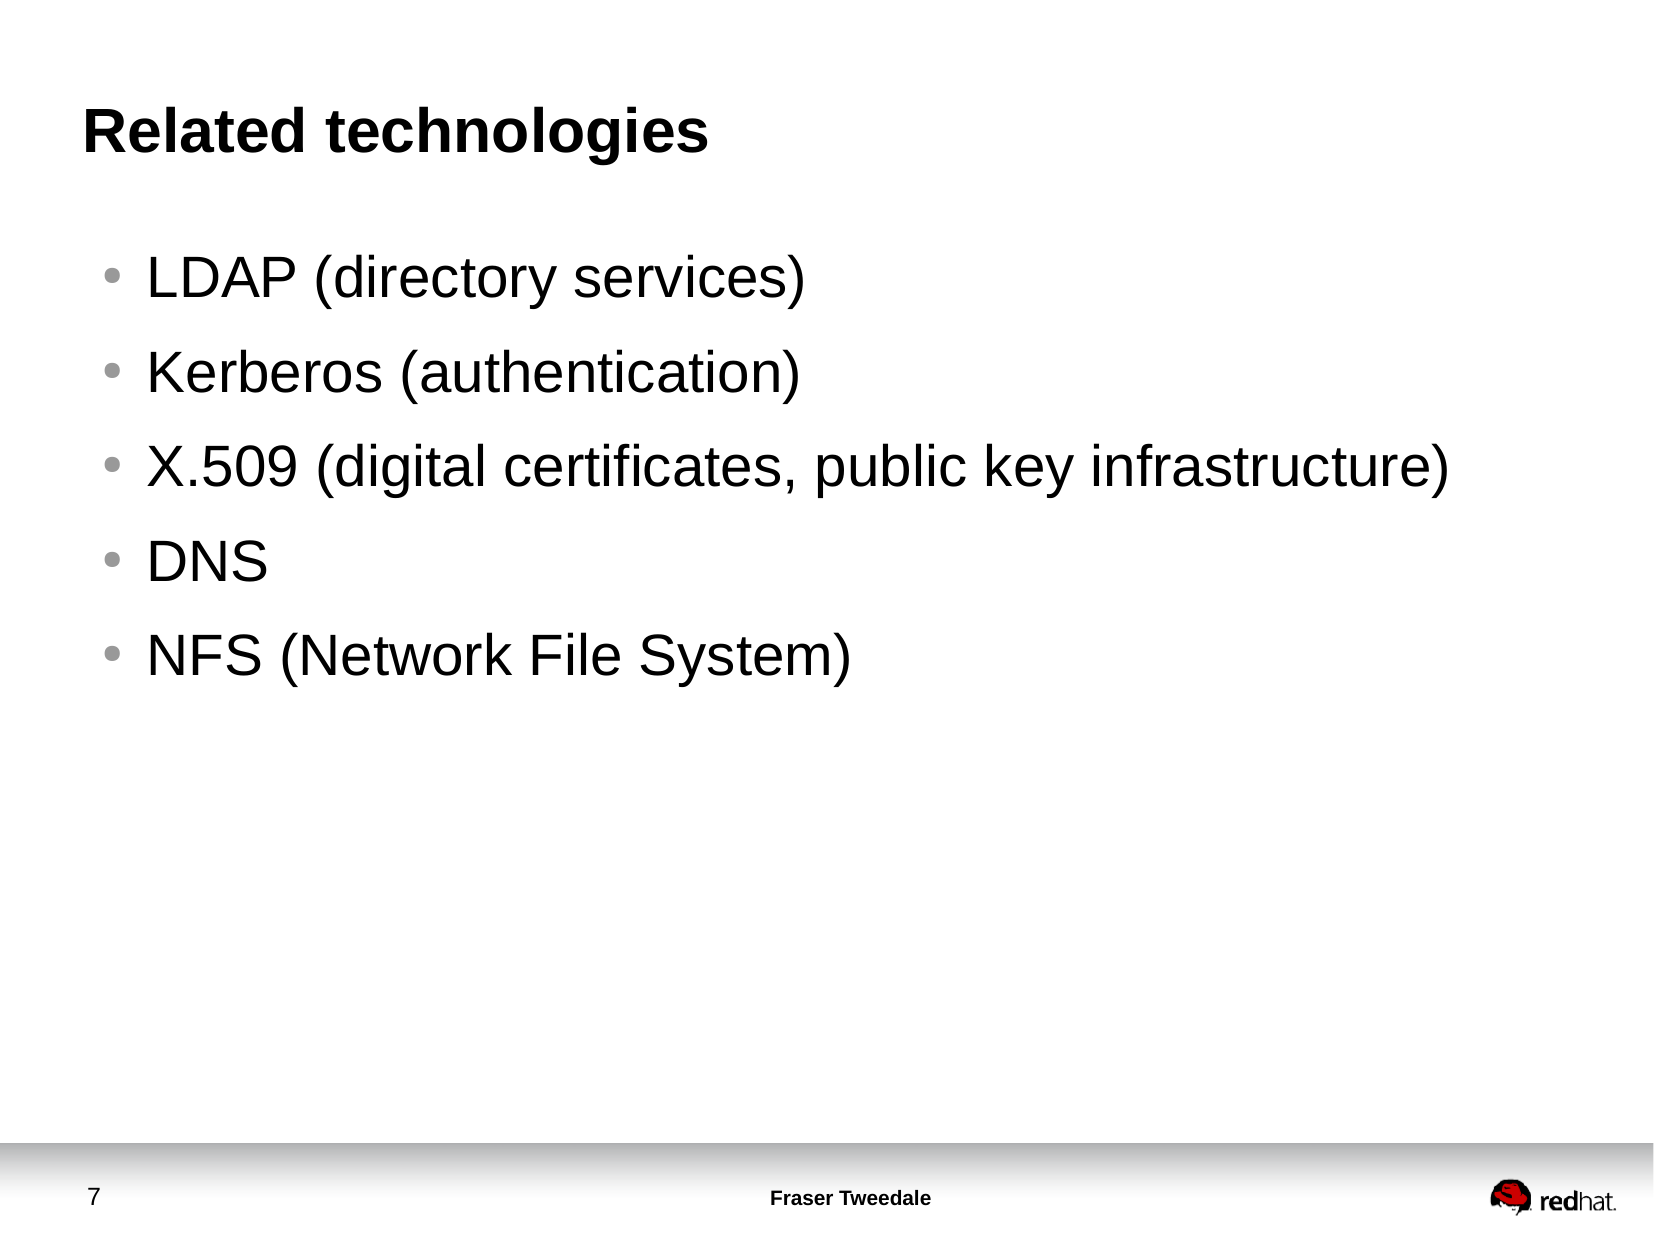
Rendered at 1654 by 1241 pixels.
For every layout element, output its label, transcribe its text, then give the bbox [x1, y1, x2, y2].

picture [0, 1143, 1654, 1241]
title Related technologies [82, 37, 1571, 226]
list LDAP (directory services) Kerberos (authentication) X.509 (digital certificates, public key infrastructure) DNS NFS (Network File System) [86, 244, 1576, 1039]
